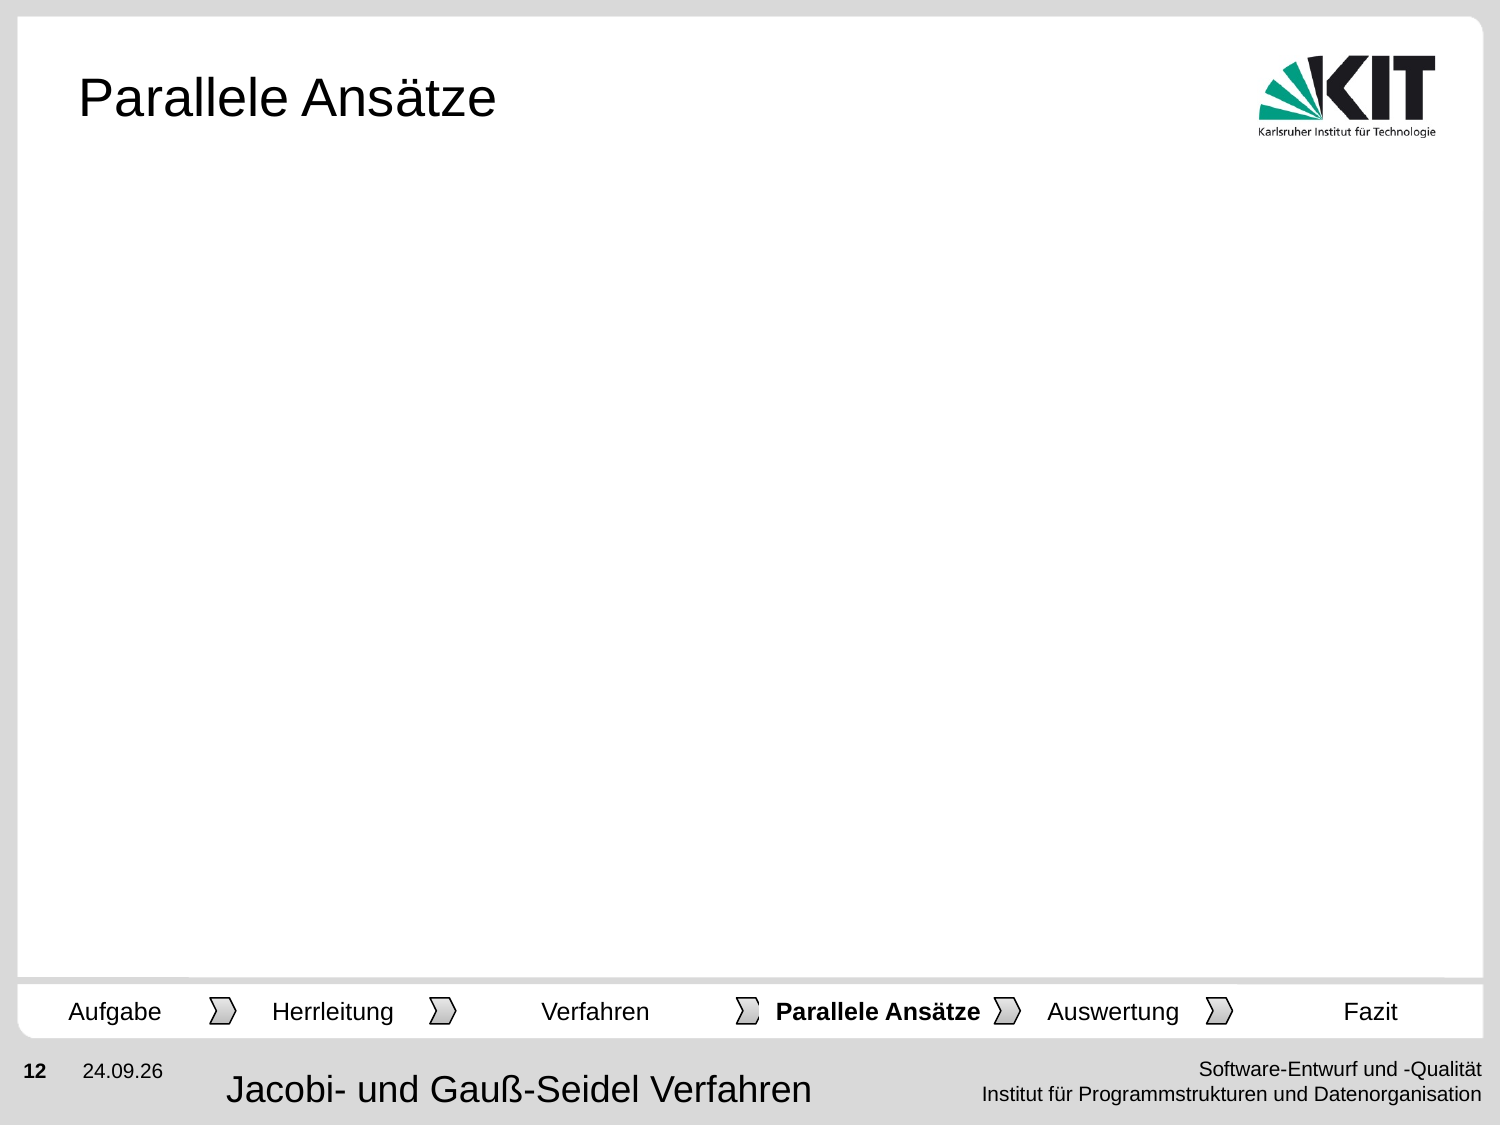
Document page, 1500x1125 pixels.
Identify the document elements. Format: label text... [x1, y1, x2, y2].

text_box Verfahren [526, 988, 666, 1033]
text_box [736, 997, 761, 1024]
text_box [994, 997, 1021, 1024]
text_box [1206, 997, 1233, 1024]
text_box [209, 997, 236, 1024]
text_box Fazit [1328, 988, 1413, 1033]
text_box Auswertung [1032, 988, 1195, 1033]
text_box Aufgabe [53, 988, 177, 1033]
text_box Herrleitung [257, 988, 410, 1033]
footer Jacobi- und Gauß-Seidel Verfahren [211, 1057, 957, 1117]
picture [0, 0, 1500, 1125]
title Parallele Ansätze [64, 54, 1198, 147]
text_box [429, 997, 456, 1024]
text_box Parallele Ansätze [761, 988, 997, 1033]
